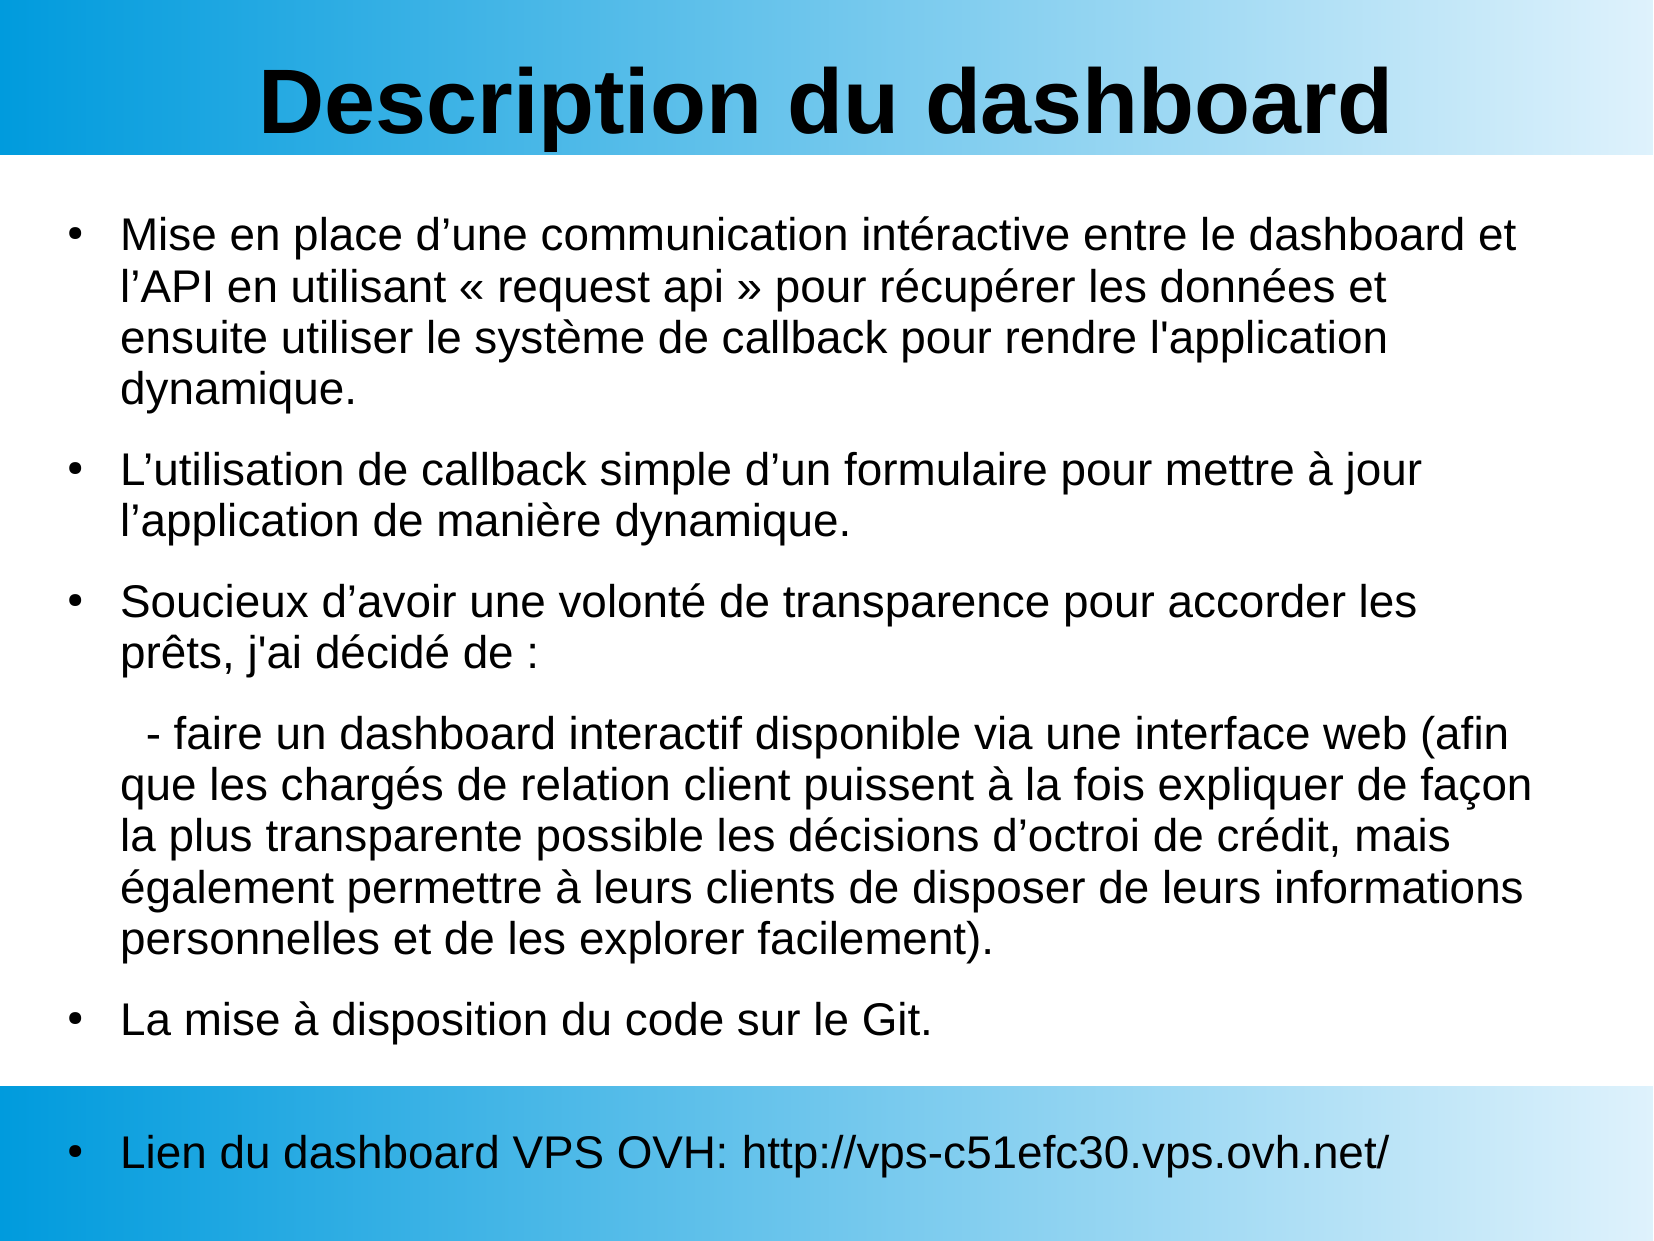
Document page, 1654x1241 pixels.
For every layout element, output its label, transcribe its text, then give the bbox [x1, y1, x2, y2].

list Mise en place d’une communication intéractive entre le dashboard et l’API en utilisant « request api » pour récupérer les données et ensuite utiliser le système de callback pour rendre l'application dynamique. L’utilisation de callback simple d’un formulaire pour mettre à jour l’application de manière dynamique. Soucieux d’avoir une volonté de transparence pour accorder les prêts, j'ai décidé de : - faire un dashboard interactif disponible via une interface web (afin que les chargés de relation client puissent à la fois expliquer de façon la plus transparente possible les décisions d’octroi de crédit, mais également permettre à leurs clients de disposer de leurs informations personnelles et de les explorer facilement). La mise à disposition du code sur le Git. Lien du dashboard VPS OVH: http://vps-c51efc30.vps.ovh.net/ [49, 209, 1538, 929]
title Description du dashboard [82, 49, 1571, 155]
